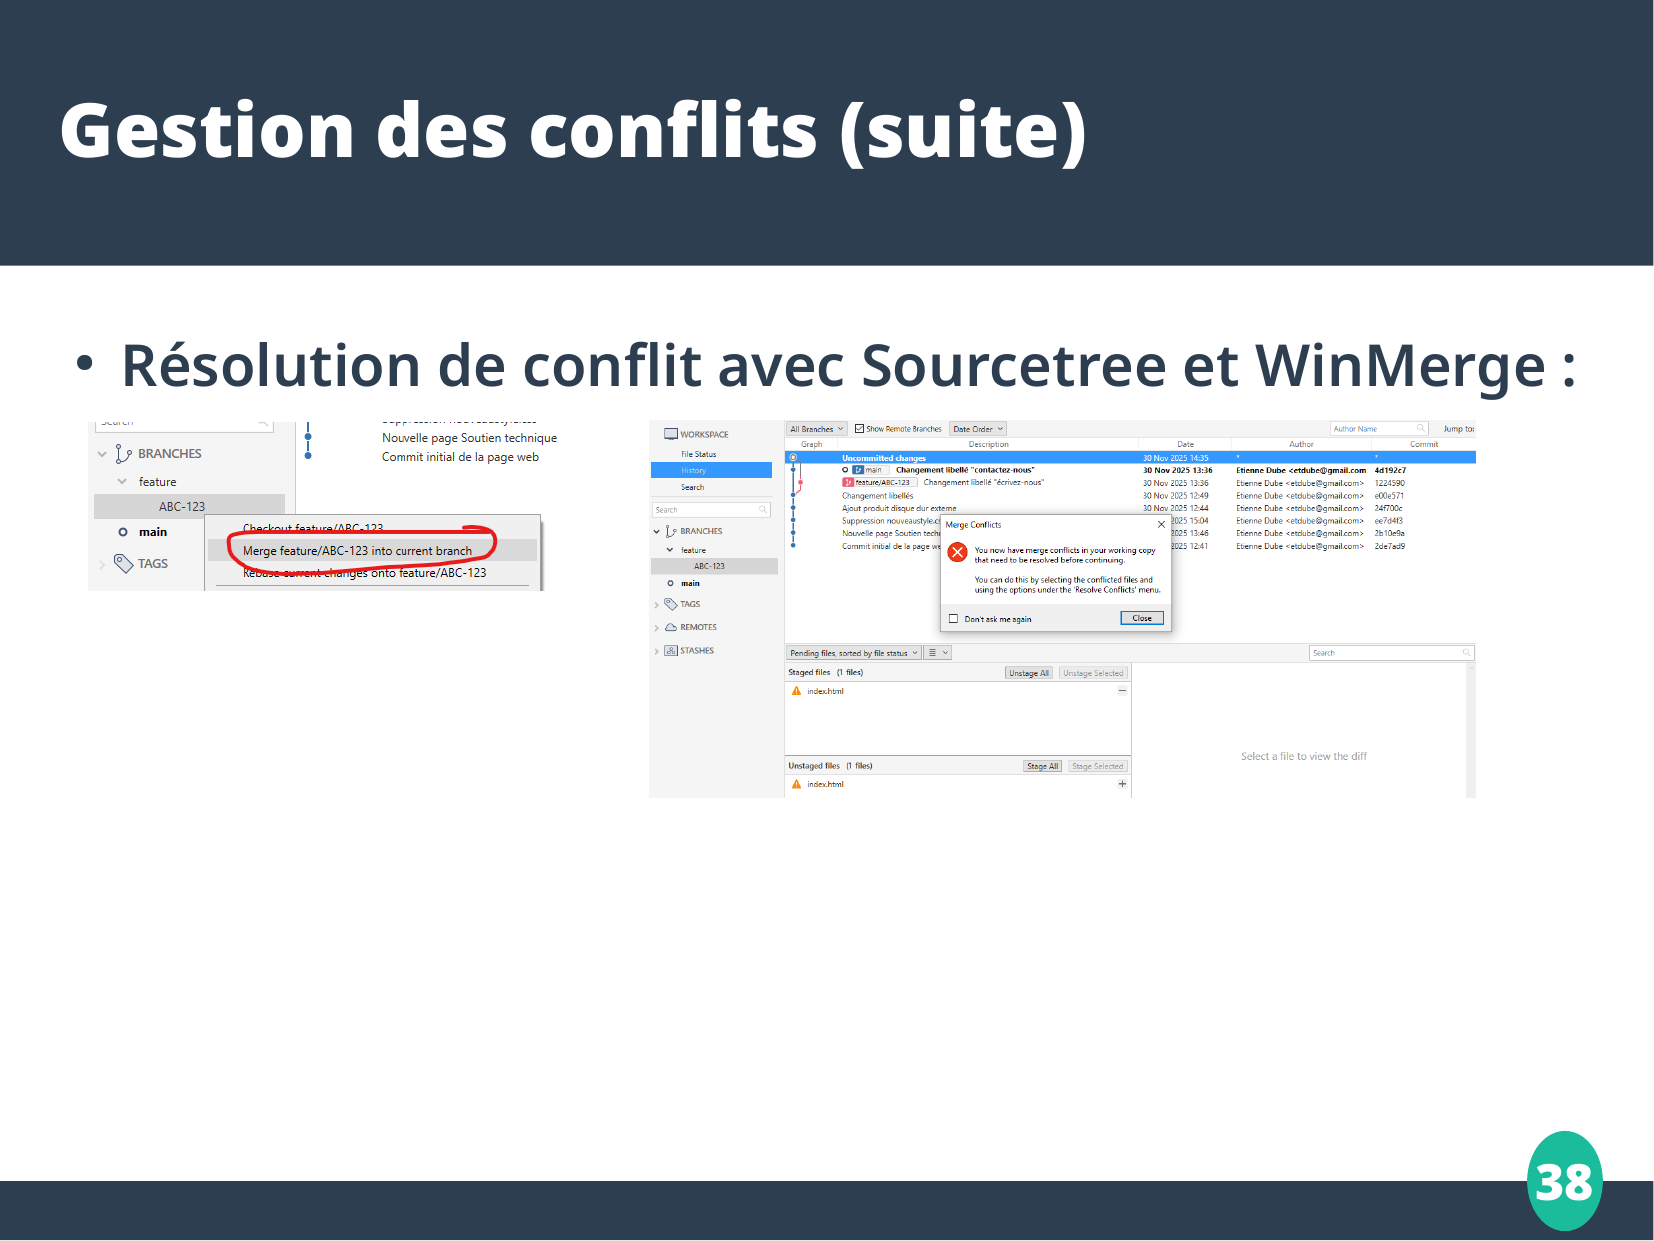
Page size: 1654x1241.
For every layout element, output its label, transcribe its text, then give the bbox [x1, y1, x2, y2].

list Résolution de conflit avec Sourcetree et WinMerge : [59, 324, 1595, 414]
picture [88, 422, 562, 591]
title Gestion des conflits (suite) [59, 49, 1595, 207]
picture [649, 420, 1476, 798]
